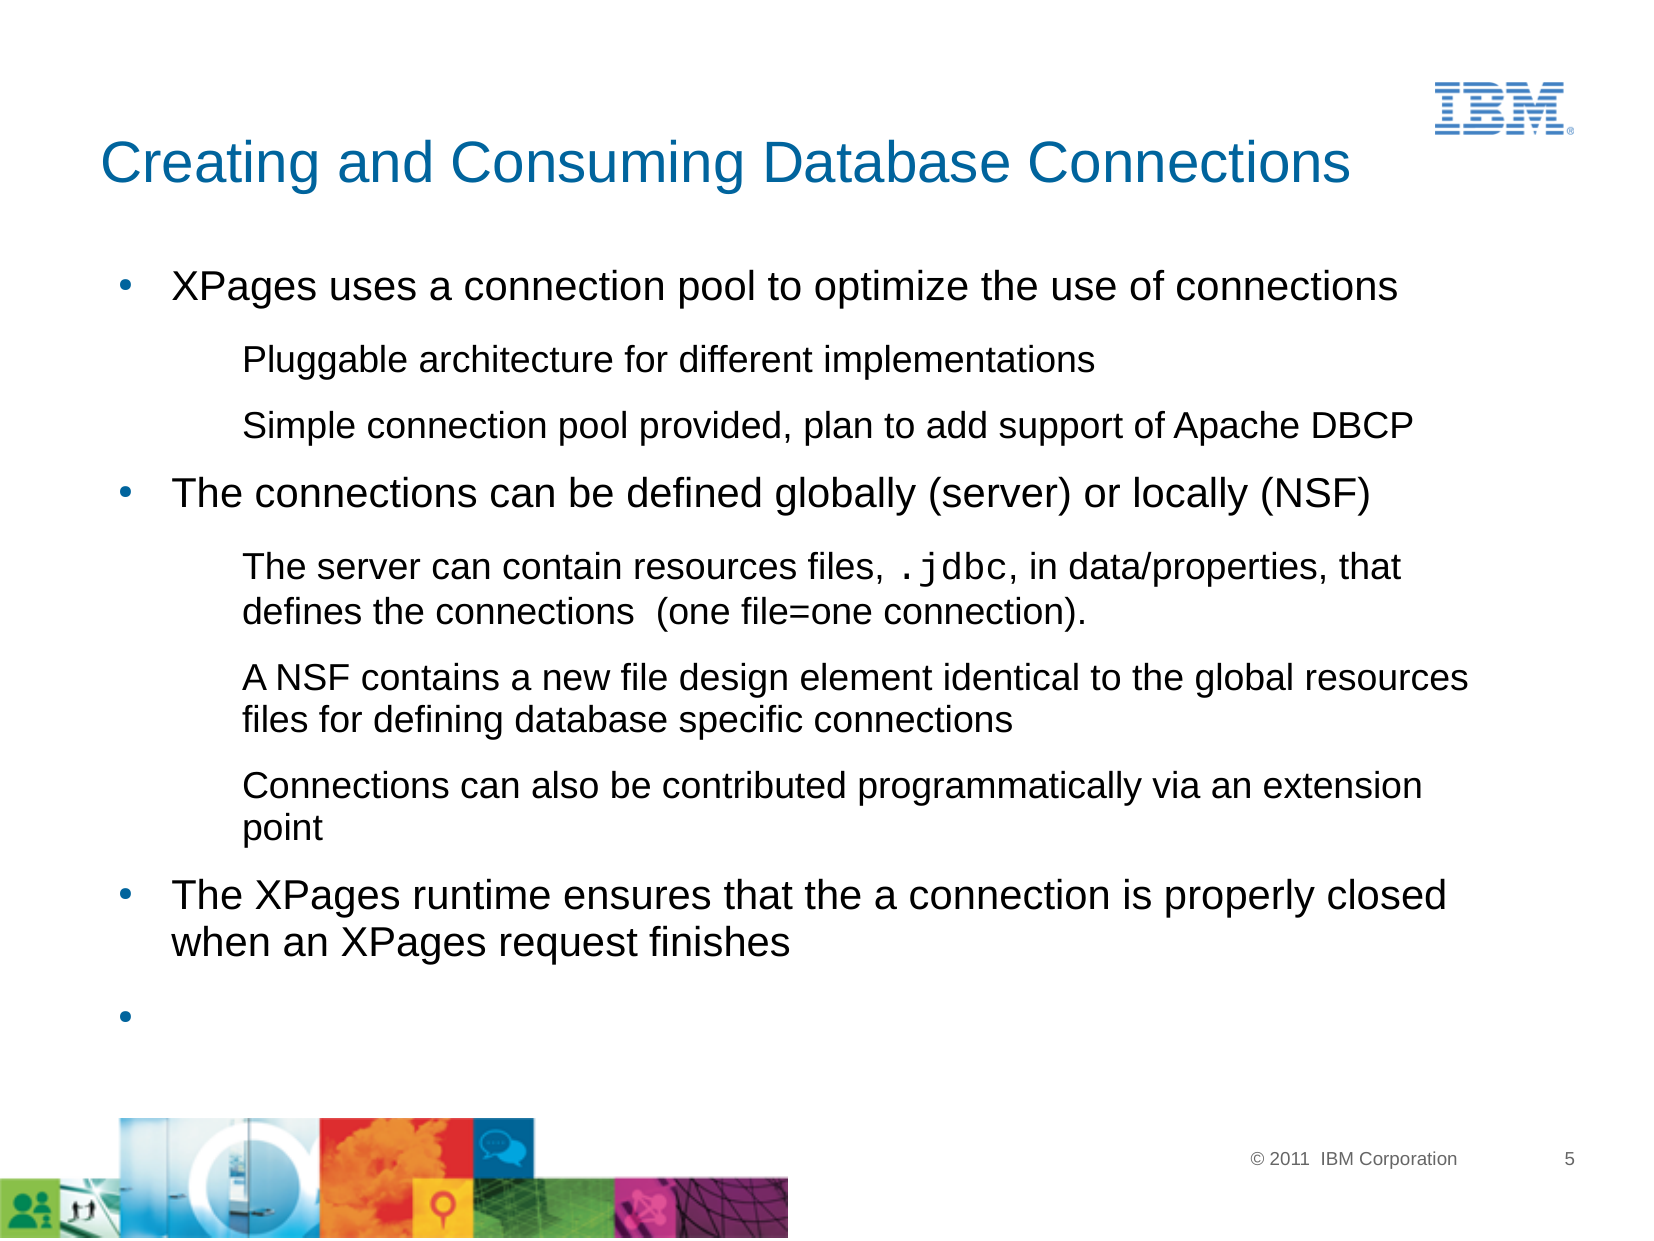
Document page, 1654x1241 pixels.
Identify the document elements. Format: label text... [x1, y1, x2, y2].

picture [0, 0, 1654, 1241]
list XPages uses a connection pool to optimize the use of connections Pluggable architecture for different implementations Simple connection pool provided, plan to add support of Apache DBCP The connections can be defined globally (server) or locally (NSF) The server can contain resources files, .jdbc, in data/properties, that defines the connections (one file=one connection). A NSF contains a new file design element identical to the global resources files for defining database specific connections Connections can also be contributed programmatically via an extension point The XPages runtime ensures that the a connection is properly closed when an XPages request finishes [100, 262, 1481, 1073]
title Creating and Consuming Database Connections [100, 94, 1388, 230]
